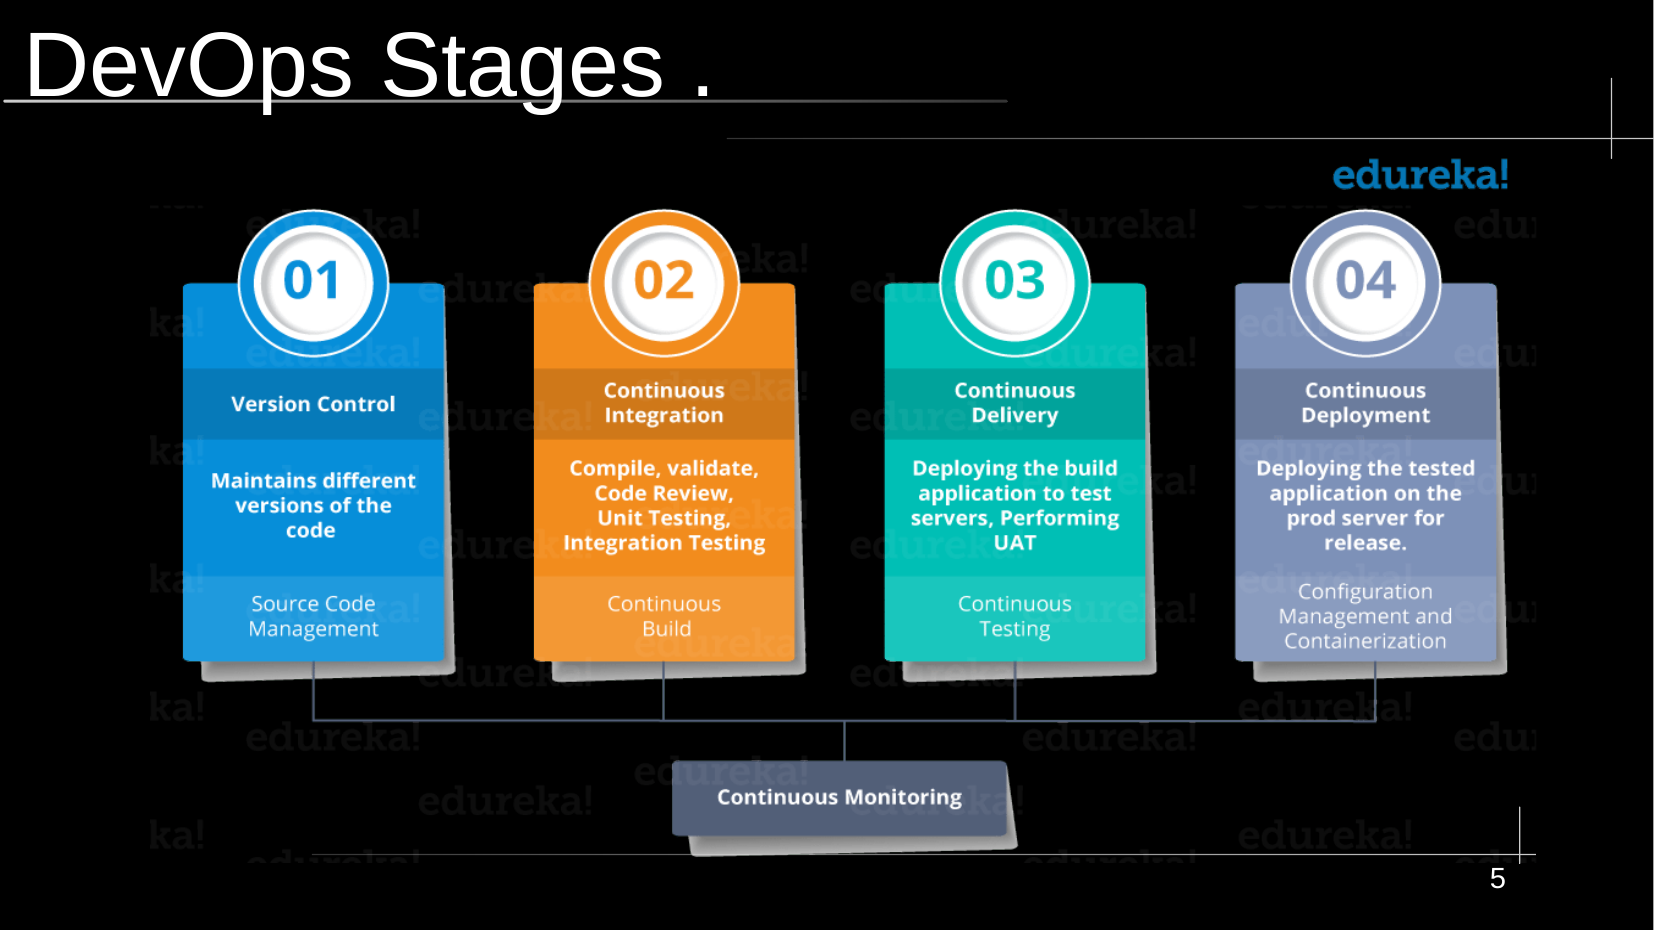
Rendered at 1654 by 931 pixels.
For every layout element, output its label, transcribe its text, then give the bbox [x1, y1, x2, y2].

picture [150, 142, 1538, 863]
title DevOps Stages . [23, 11, 1589, 119]
